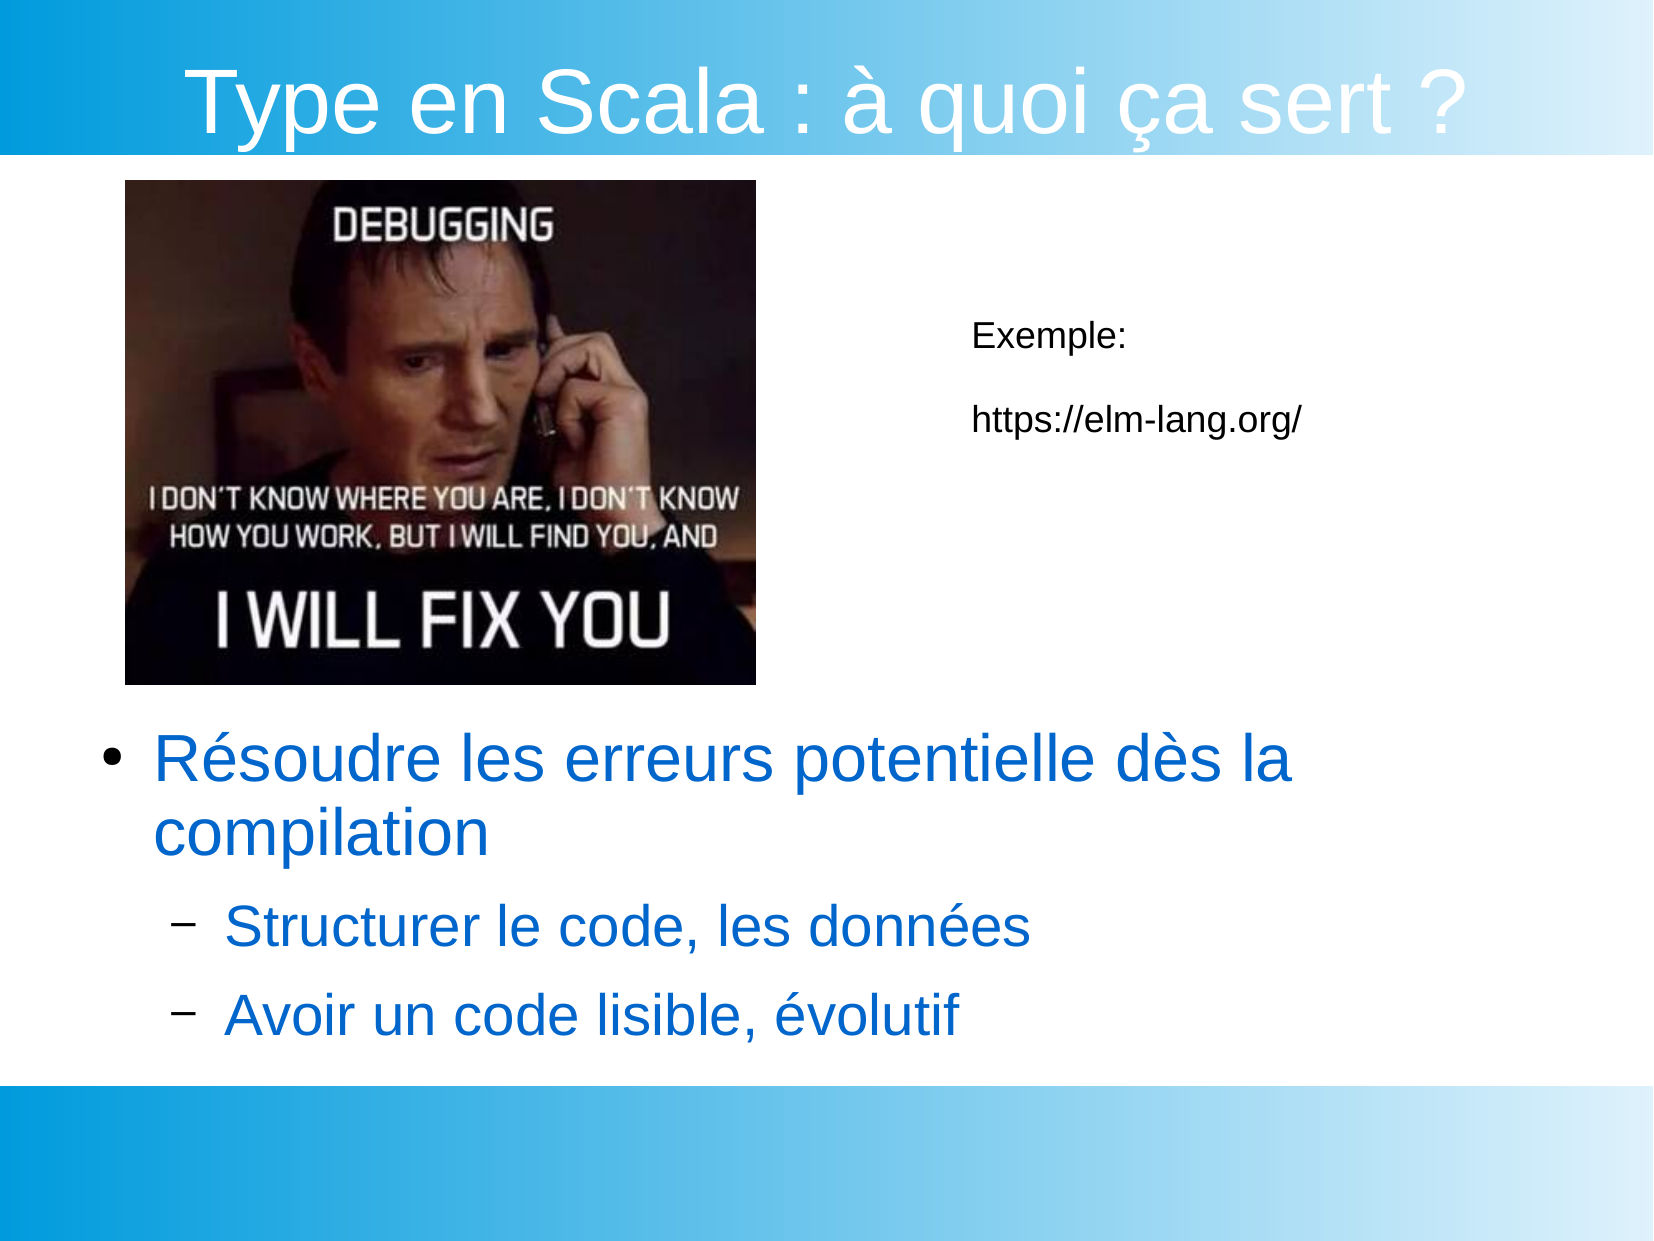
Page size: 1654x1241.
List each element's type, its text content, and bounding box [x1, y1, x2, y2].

title Type en Scala : à quoi ça sert ? [82, 49, 1571, 155]
list Résoudre les erreurs potentielle dès la compilation Structurer le code, les données Avoir un code lisible, évolutif [82, 720, 1571, 1010]
picture [125, 180, 756, 686]
text_box Exemple: https://elm-lang.org/ [956, 307, 1501, 448]
